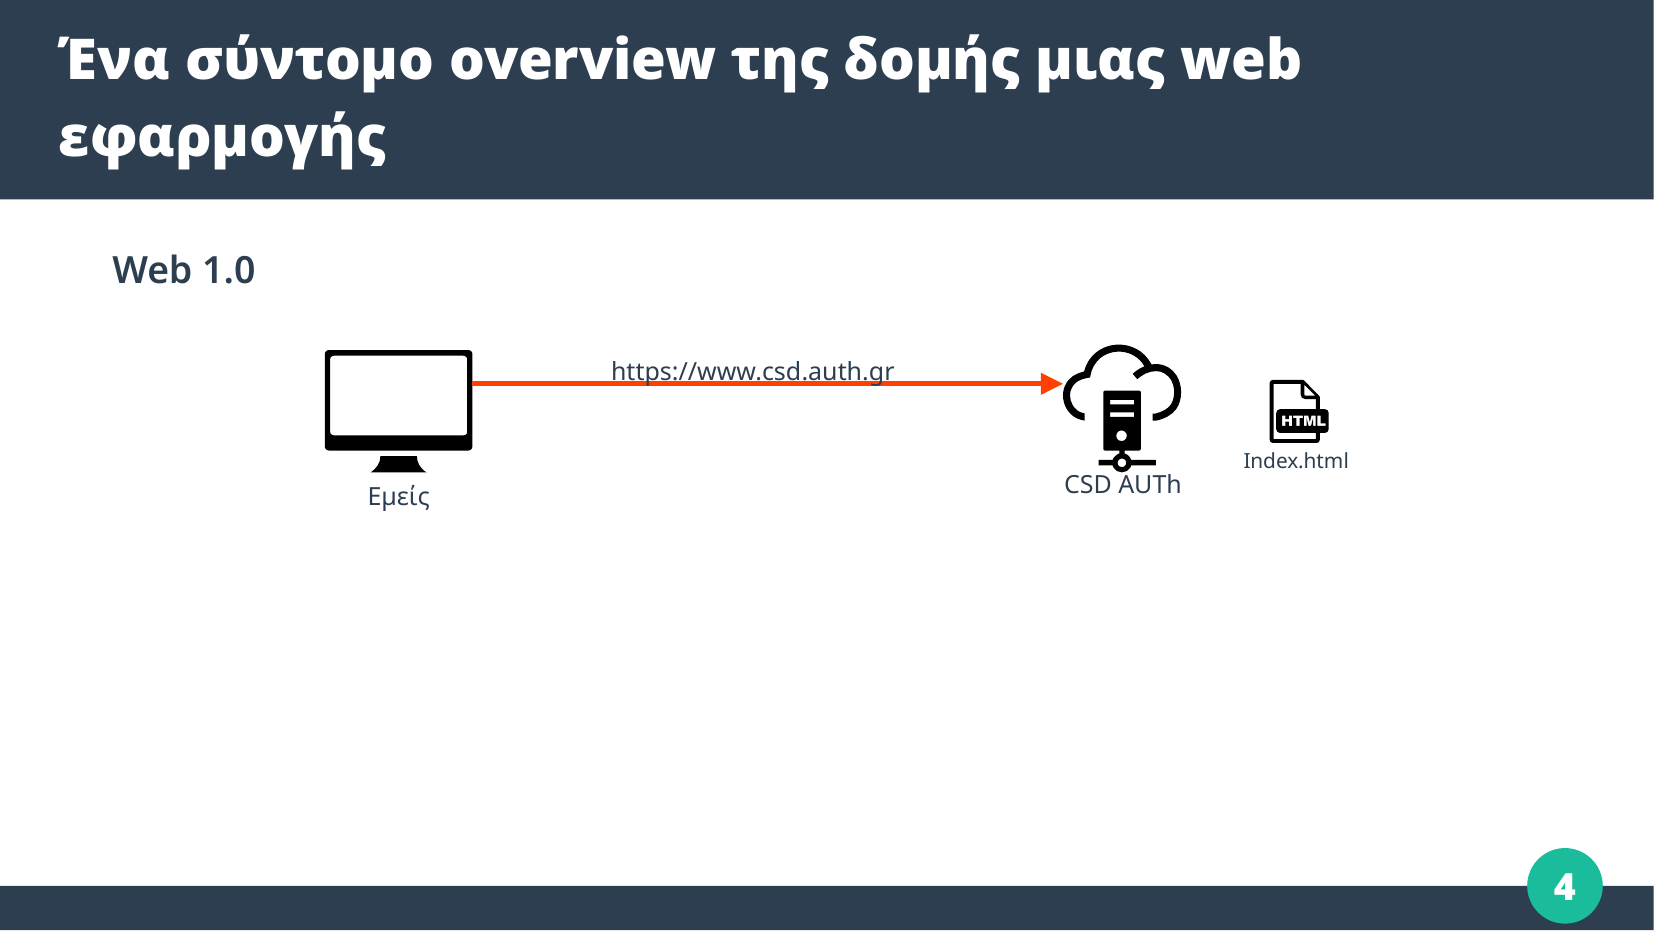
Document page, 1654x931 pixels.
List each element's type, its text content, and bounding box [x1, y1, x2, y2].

text_box https://www.csd.auth.gr [501, 347, 1004, 394]
picture [324, 350, 473, 472]
title Ένα σύντομο overview της δομής μιας web εφαρμογής [59, 37, 1595, 156]
list Web 1.0 [59, 243, 1595, 296]
text_box Εμείς [147, 472, 650, 519]
text_box CSD AUTh [872, 460, 1375, 508]
picture [1062, 344, 1182, 437]
picture [1269, 379, 1329, 437]
text_box Index.html [1045, 437, 1548, 484]
